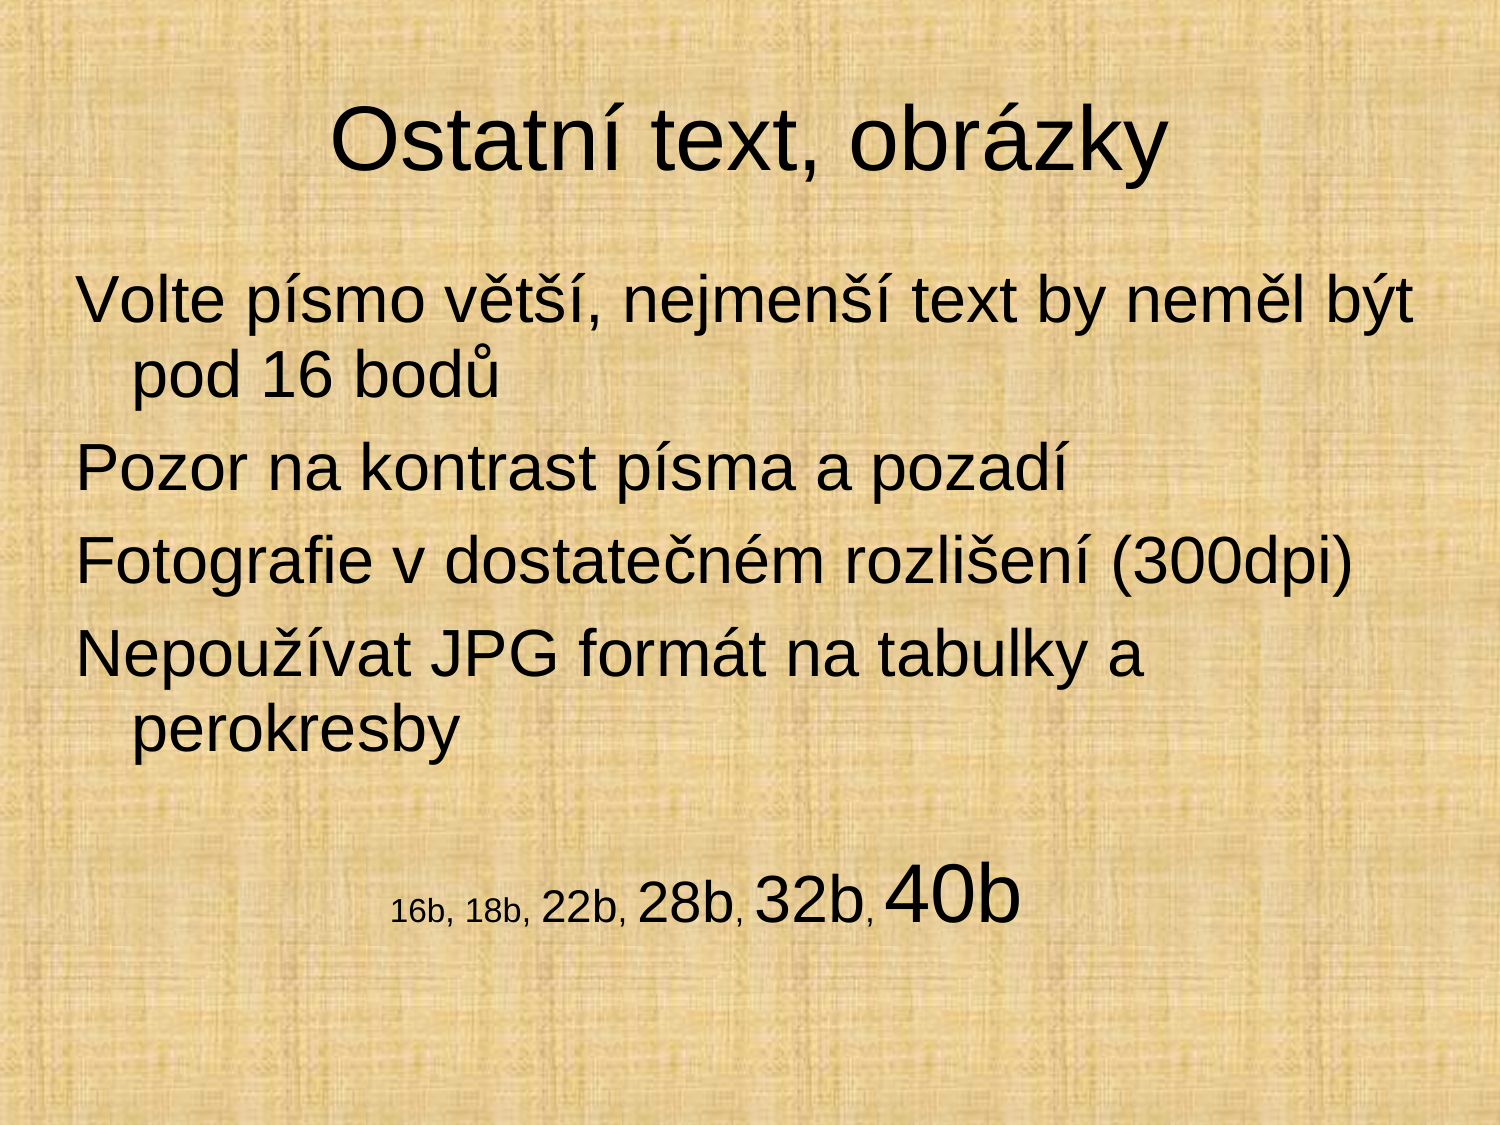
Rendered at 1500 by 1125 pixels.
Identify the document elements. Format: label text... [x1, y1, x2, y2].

list Volte písmo větší, nejmenší text by neměl být pod 16 bodů Pozor na kontrast písma a pozadí Fotografie v dostatečném rozlišení (300dpi) Nepoužívat JPG formát na tabulky a perokresby [75, 262, 1426, 788]
title Ostatní text, obrázky [75, 45, 1426, 233]
picture [0, 0, 1500, 1125]
text_box 16b, 18b, 22b, 28b, 32b, 40b [374, 839, 1163, 938]
